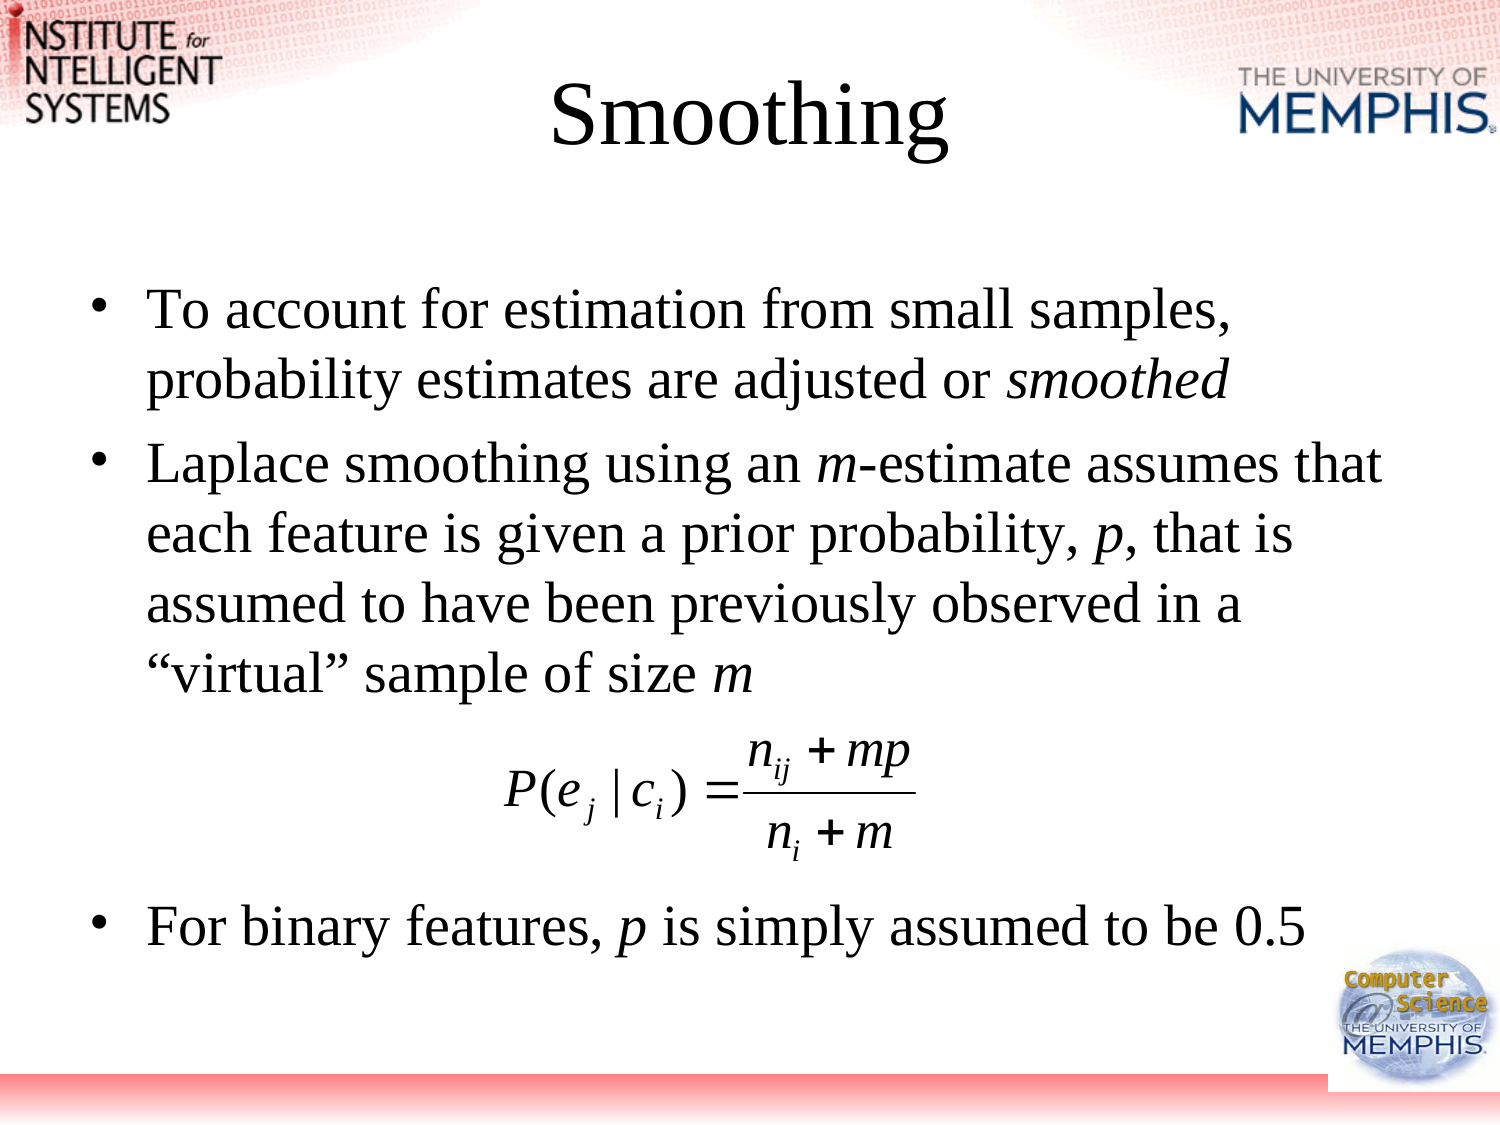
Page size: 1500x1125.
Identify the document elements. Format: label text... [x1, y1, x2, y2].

picture [0, 0, 501, 132]
text_box [495, 712, 925, 874]
title Smoothing [75, 45, 1426, 233]
list To account for estimation from small samples, probability estimates are adjusted or smoothed Laplace smoothing using an m-estimate assumes that each feature is given a prior probability, p, that is assumed to have been previously observed in a “virtual” sample of size m For binary features, p is simply assumed to be 0.5 [75, 262, 1452, 1006]
picture [1012, 0, 1500, 141]
picture [1328, 941, 1500, 1092]
